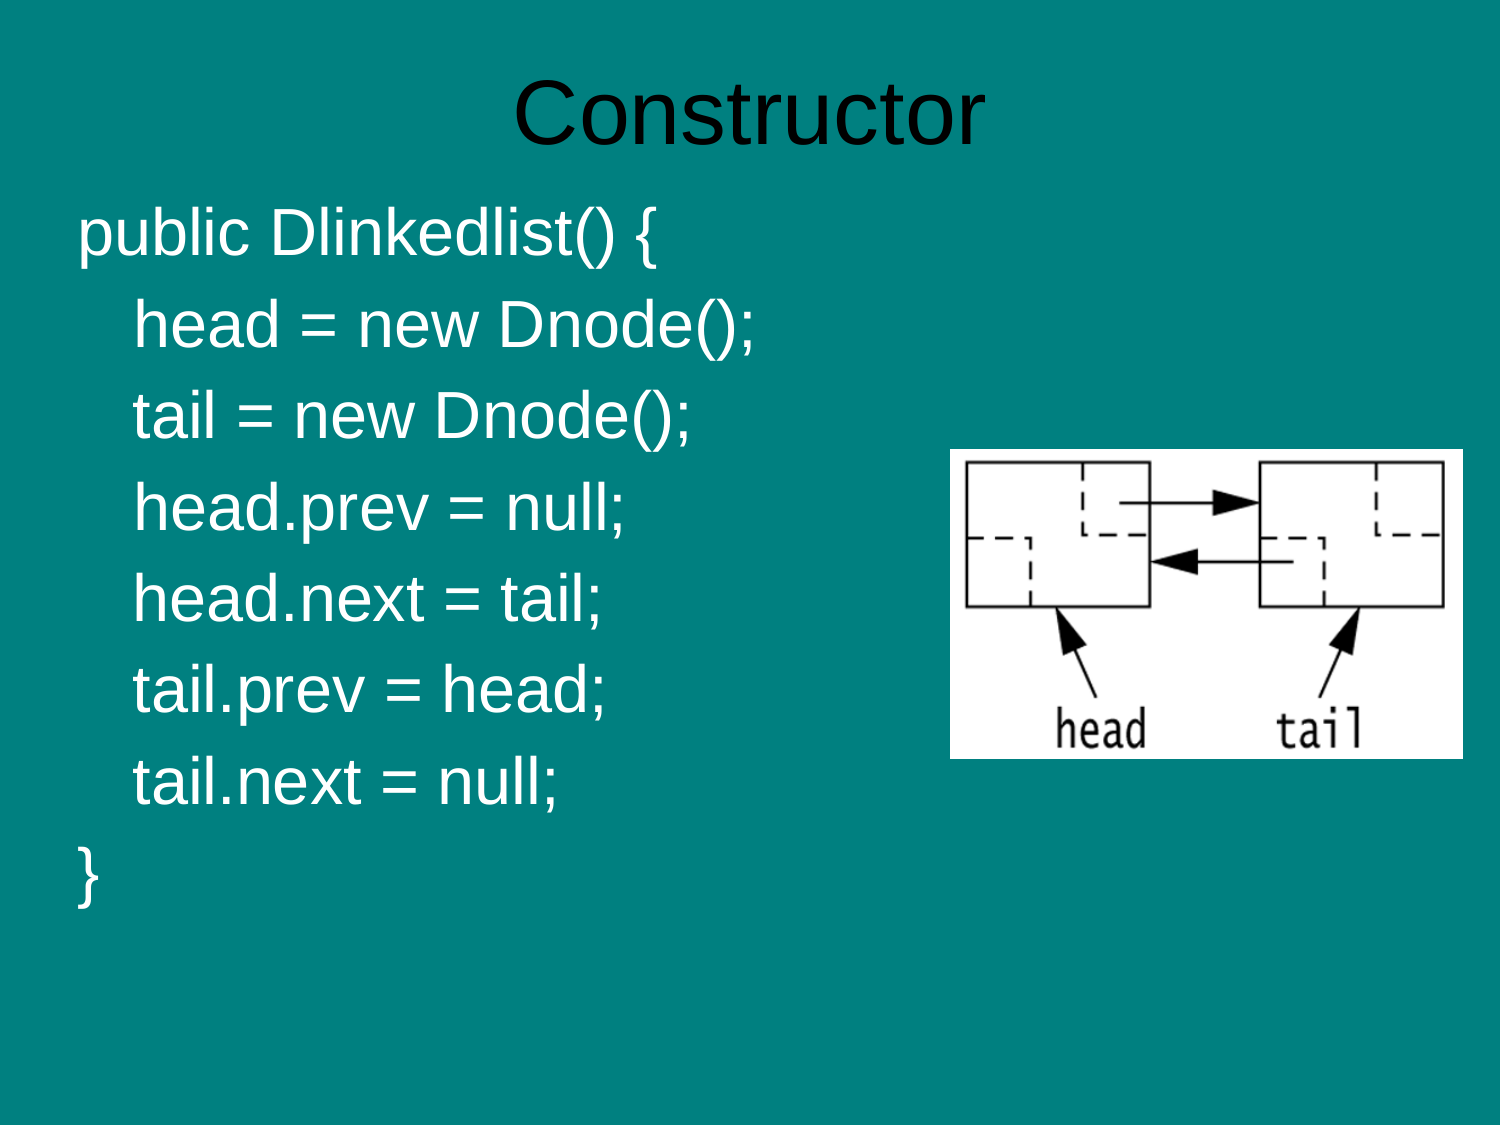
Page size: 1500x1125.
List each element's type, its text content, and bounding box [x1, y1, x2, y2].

title Constructor [112, 37, 1388, 188]
picture [950, 449, 1463, 759]
list public Dlinkedlist() { head = new Dnode(); tail = new Dnode(); head.prev = null; head.next = tail; tail.prev = head; tail.next = null; } [62, 187, 901, 1001]
